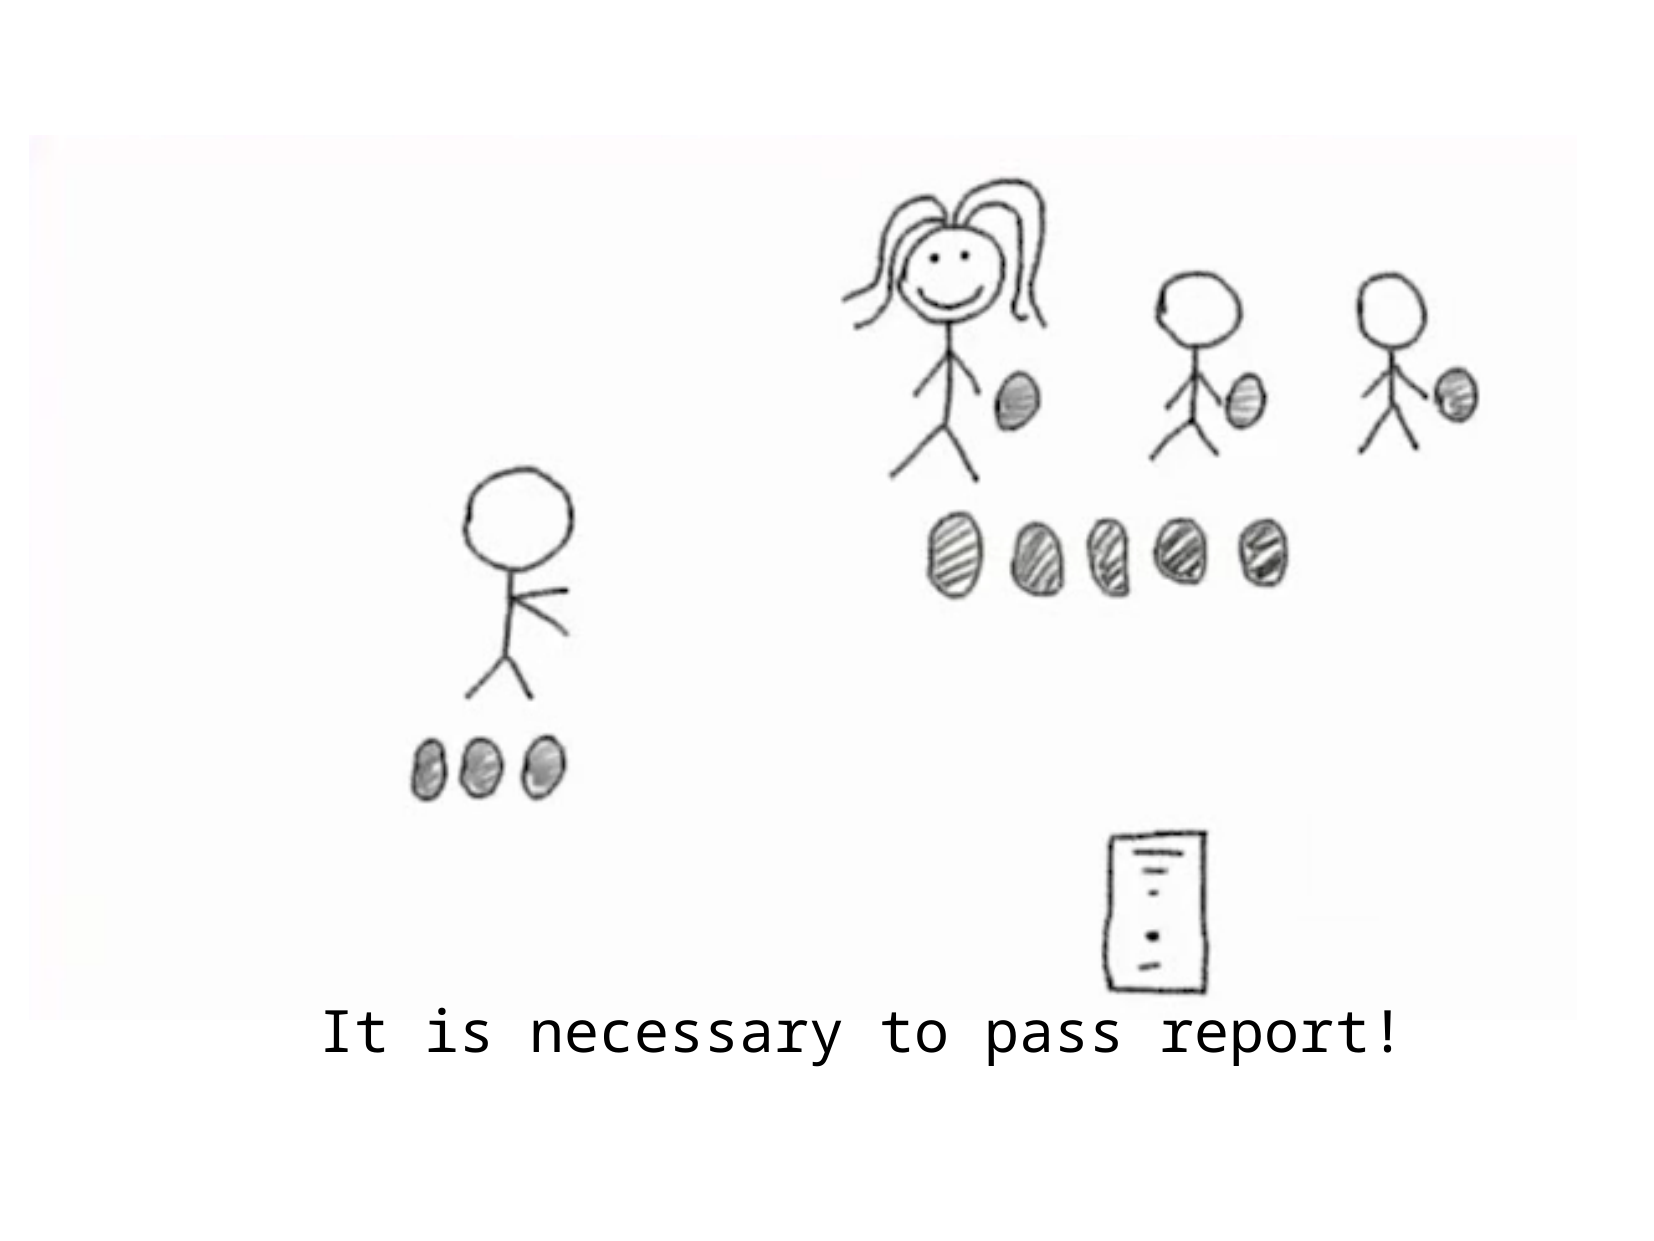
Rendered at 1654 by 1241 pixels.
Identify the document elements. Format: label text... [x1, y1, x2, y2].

picture [29, 135, 1577, 1020]
title It is necessary to pass report! [118, 926, 1607, 1134]
